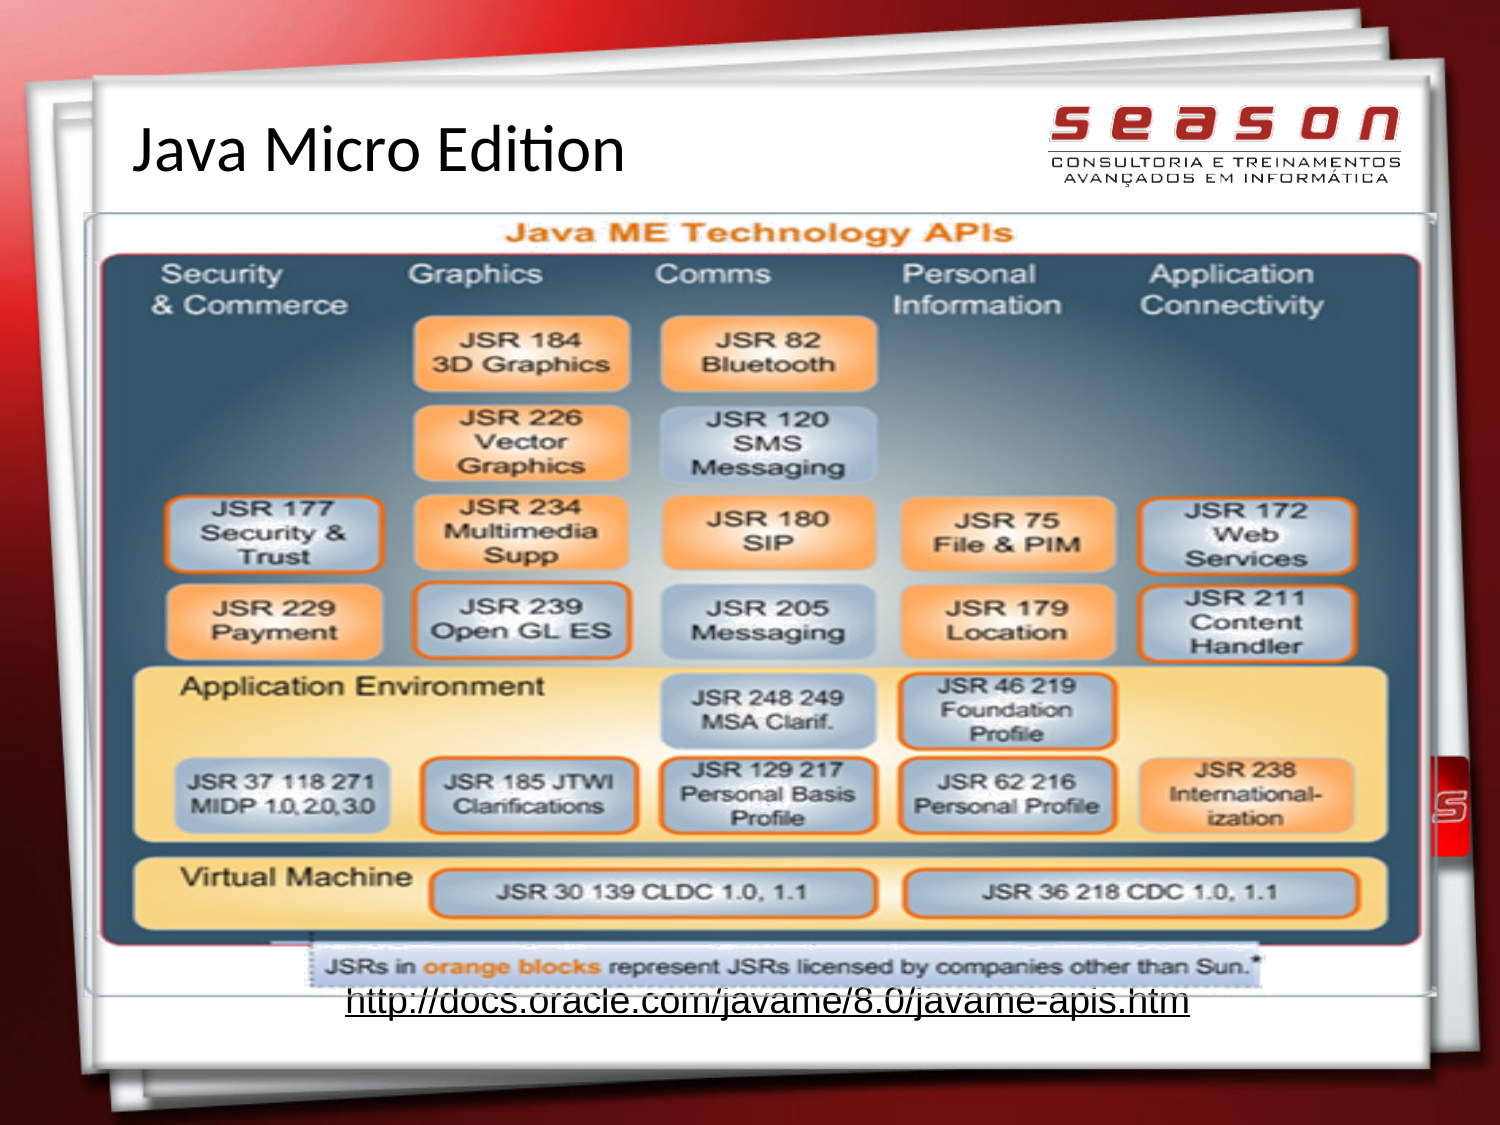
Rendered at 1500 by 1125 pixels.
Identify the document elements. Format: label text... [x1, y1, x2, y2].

text_box http://docs.oracle.com/javame/8.0/javame-apis.htm [330, 999, 1206, 1029]
title Java Micro Edition [118, 33, 1394, 211]
picture [0, 0, 1500, 1125]
